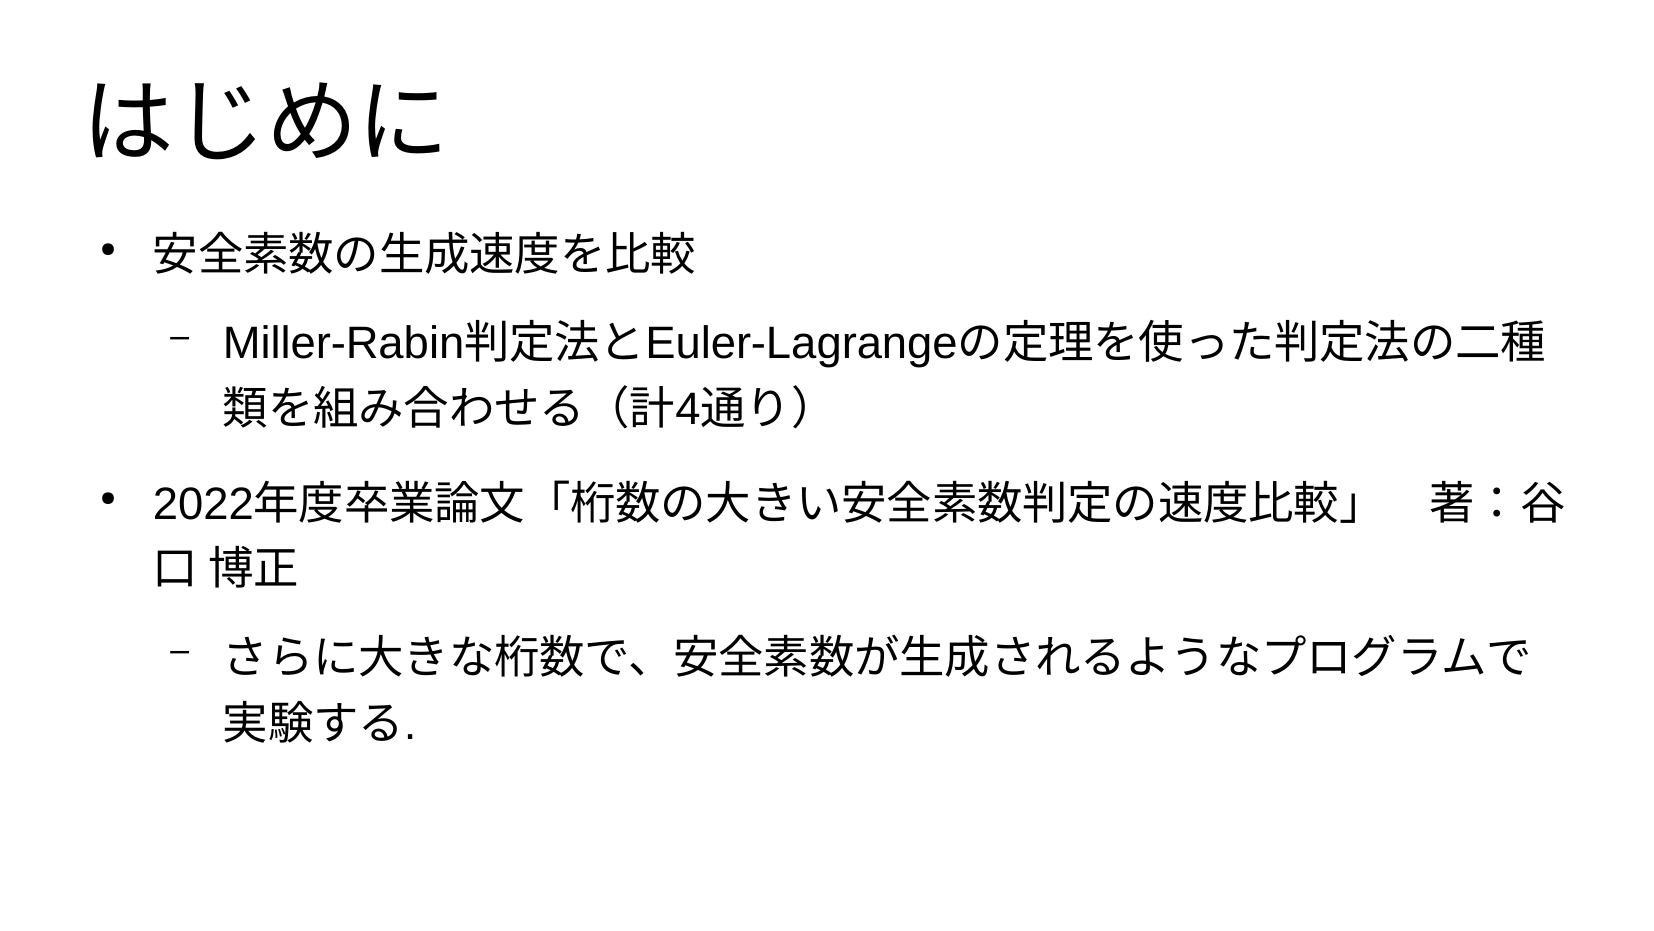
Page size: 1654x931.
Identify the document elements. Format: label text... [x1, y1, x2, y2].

list 安全素数の生成速度を比較 Miller-Rabin判定法とEuler-Lagrangeの定理を使った判定法の二種類を組み合わせる（計4通り） 2022年度卒業論文「桁数の大きい安全素数判定の速度比較」 著：谷口 博正 さらに大きな桁数で、安全素数が生成されるようなプログラムで実験する. [82, 217, 1571, 758]
title はじめに [82, 37, 1571, 193]
